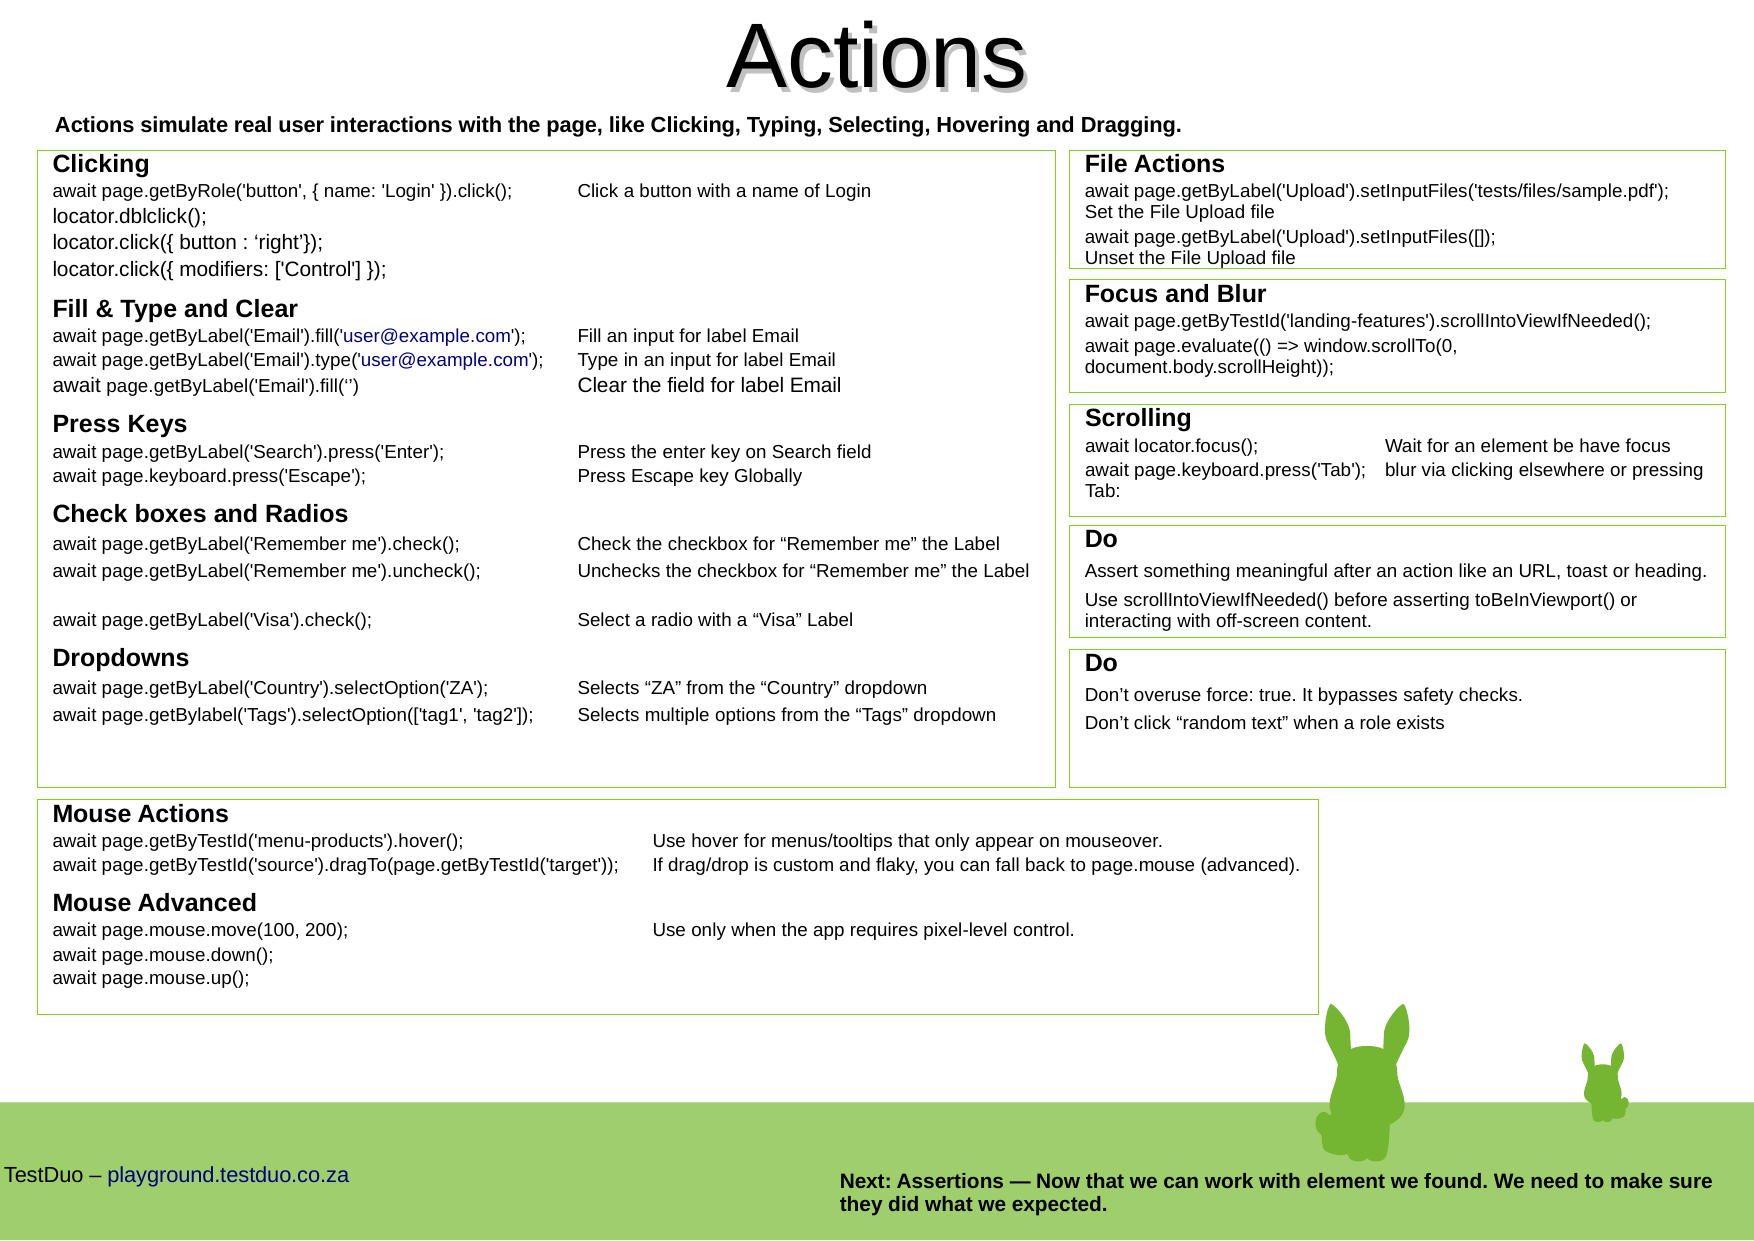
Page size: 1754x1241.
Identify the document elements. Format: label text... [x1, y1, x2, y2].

title Actions [93, 0, 1660, 112]
text_box Actions simulate real user interactions with the page, like Clicking, Typing, Selecting, Hovering and Dragging. [39, 112, 1711, 151]
text_box Do Assert something meaningful after an action like an URL, toast or heading. Use scrollIntoViewIfNeeded() before asserting toBeInViewport() or interacting with off-screen content. [1069, 525, 1726, 638]
text_box Clicking await page.getByRole('button', { name: 'Login' }).click(); Click a button with a name of Login locator.dblclick(); locator.click({ button : ‘right’}); locator.click({ modifiers: ['Control'] }); Fill & Type and Clear await page.getByLabel('Email').fill('user@example.com'); Fill an input for label Email await page.getByLabel('Email').type('user@example.com'); Type in an input for label Email await page.getByLabel('Email').fill(‘’) Clear the field for label Email Press Keys await page.getByLabel('Search').press('Enter'); Press the enter key on Search field await page.keyboard.press('Escape'); Press Escape key Globally Check boxes and Radios await page.getByLabel('Remember me').check(); Check the checkbox for “Remember me” the Label await page.getByLabel('Remember me').uncheck(); Unchecks the checkbox for “Remember me” the Label await page.getByLabel('Visa').check(); Select a radio with a “Visa” Label Dropdowns await page.getByLabel('Country').selectOption('ZA'); Selects “ZA” from the “Country” dropdown await page.getBylabel('Tags').selectOption(['tag1', 'tag2']); Selects multiple options from the “Tags” dropdown [37, 150, 1056, 788]
text_box Focus and Blur await page.getByTestId('landing-features').scrollIntoViewIfNeeded(); await page.evaluate(() => window.scrollTo(0, document.body.scrollHeight)); [1069, 279, 1726, 393]
text_box Do Don’t overuse force: true. It bypasses safety checks. Don’t click “random text” when a role exists [1069, 649, 1726, 788]
title TestDuo – playground.testduo.co.za [3, 1150, 826, 1201]
text_box File Actions await page.getByLabel('Upload').setInputFiles('tests/files/sample.pdf'); Set the File Upload file await page.getByLabel('Upload').setInputFiles([]); Unset the File Upload file [1069, 150, 1726, 269]
text_box Mouse Actions await page.getByTestId('menu-products').hover(); Use hover for menus/tooltips that only appear on mouseover. await page.getByTestId('source').dragTo(page.getByTestId('target')); If drag/drop is custom and flaky, you can fall back to page.mouse (advanced). Mouse Advanced await page.mouse.move(100, 200); Use only when the app requires pixel-level control. await page.mouse.down(); await page.mouse.up(); [37, 799, 1319, 1015]
text_box Next: Assertions — Now that we can work with element we found. We need to make sure they did what we expected. [825, 1162, 1754, 1224]
text_box Scrolling await locator.focus(); Wait for an element be have focus await page.keyboard.press('Tab'); blur via clicking elsewhere or pressing Tab: [1069, 404, 1726, 517]
